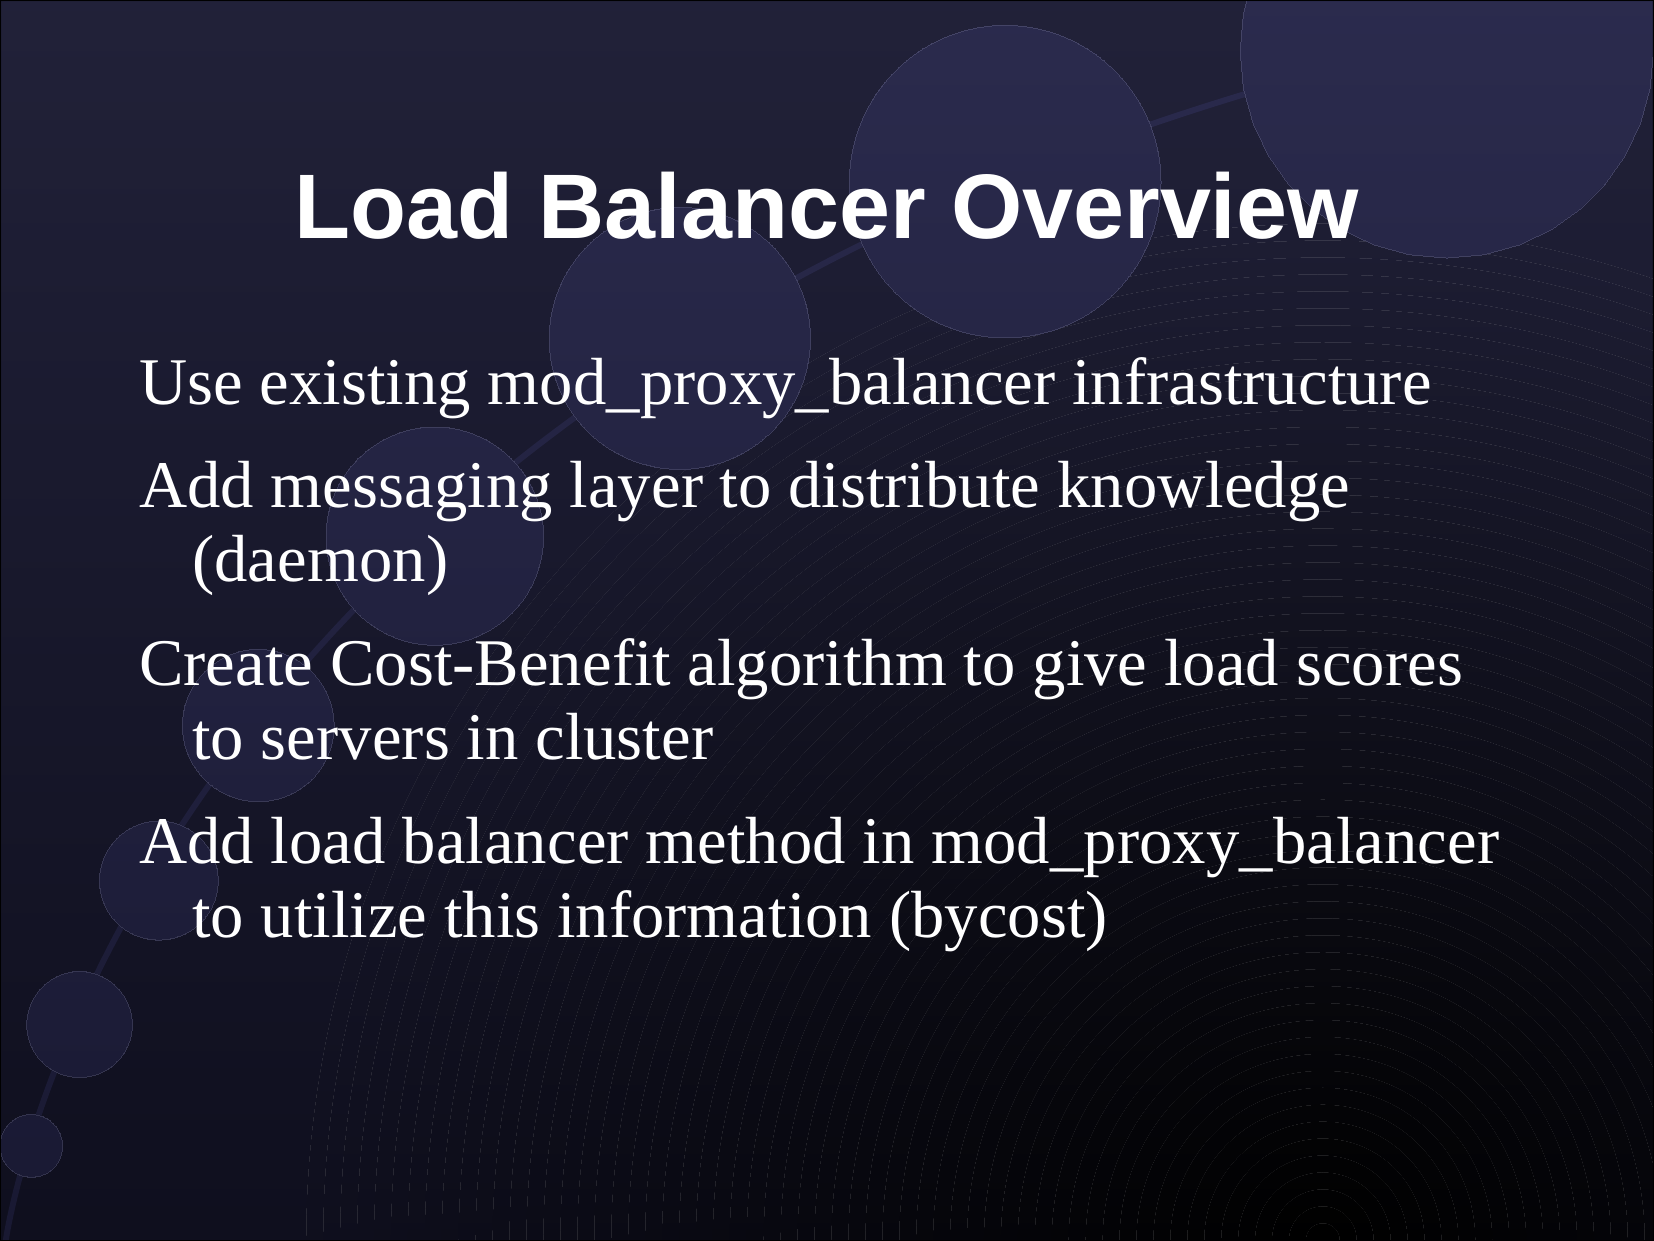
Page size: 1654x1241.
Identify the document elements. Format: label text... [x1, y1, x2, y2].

title Load Balancer Overview [121, 102, 1534, 311]
list Use existing mod_proxy_balancer infrastructure Add messaging layer to distribute knowledge (daemon) Create Cost-Benefit algorithm to give load scores to servers in cluster Add load balancer method in mod_proxy_balancer to utilize this information (bycost) [121, 344, 1534, 1127]
